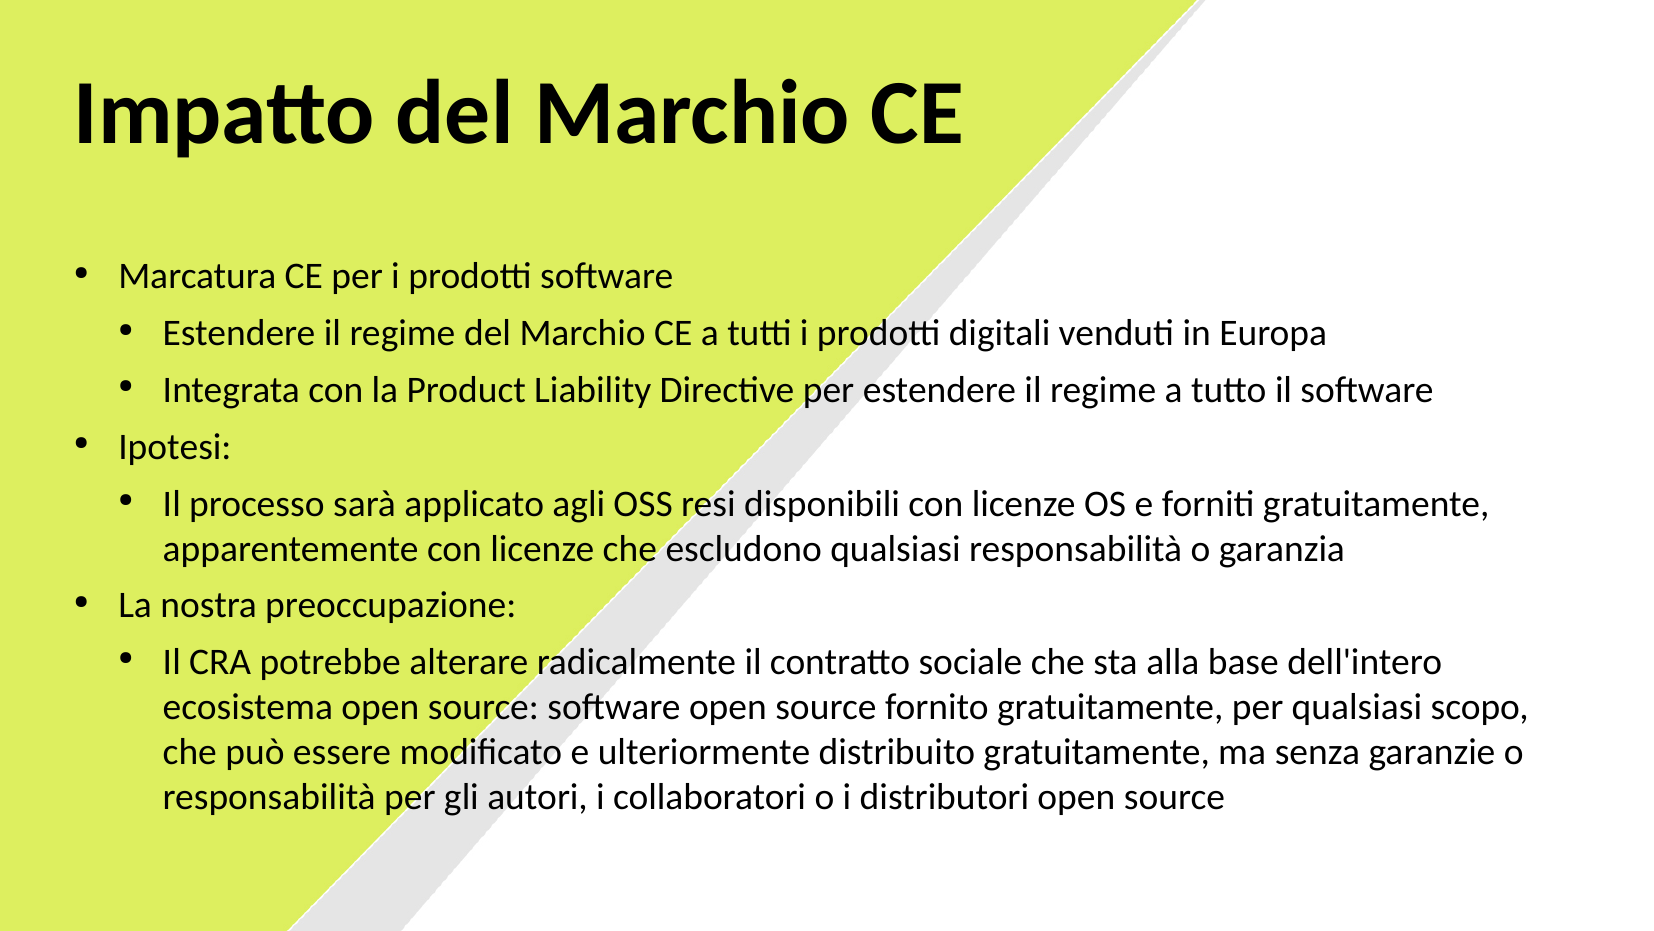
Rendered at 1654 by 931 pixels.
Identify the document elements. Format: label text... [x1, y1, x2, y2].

title Impatto del Marchio CE [59, 37, 1571, 178]
list Marcatura CE per i prodotti software Estendere il regime del Marchio CE a tutti i prodotti digitali venduti in Europa Integrata con la Product Liability Directive per estendere il regime a tutto il software Ipotesi: Il processo sarà applicato agli OSS resi disponibili con licenze OS e forniti gratuitamente, apparentemente con licenze che escludono qualsiasi responsabilità o garanzia La nostra preoccupazione: Il CRA potrebbe alterare radicalmente il contratto sociale che sta alla base dell'intero ecosistema open source: software open source fornito gratuitamente, per qualsiasi scopo, che può essere modificato e ulteriormente distribuito gratuitamente, ma senza garanzie o responsabilità per gli autori, i collaboratori o i distributori open source [59, 236, 1571, 886]
picture [0, 0, 1654, 931]
